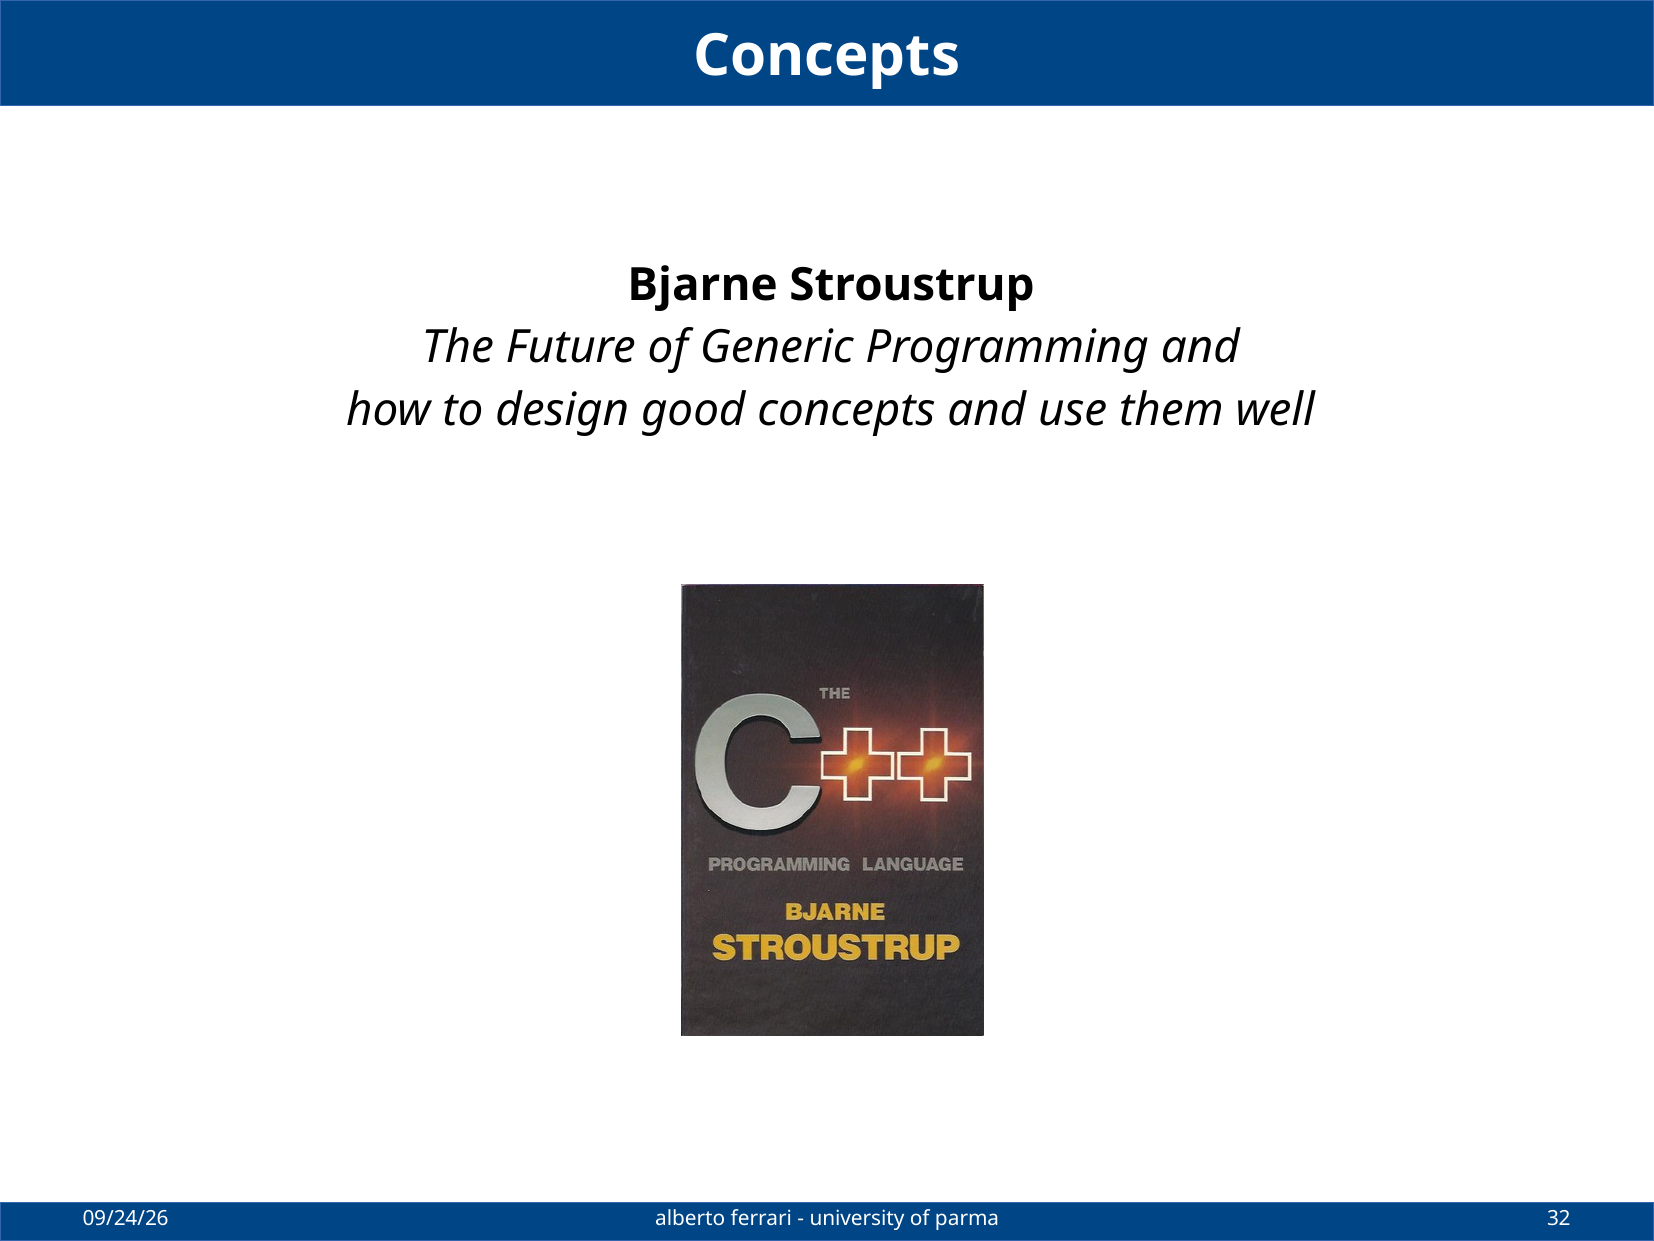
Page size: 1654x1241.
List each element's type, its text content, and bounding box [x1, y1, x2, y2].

picture [681, 584, 984, 1037]
title Concepts [0, 0, 1654, 106]
subtitle Bjarne Stroustrup The Future of Generic Programming and how to design good concepts and use them well [86, 180, 1576, 511]
